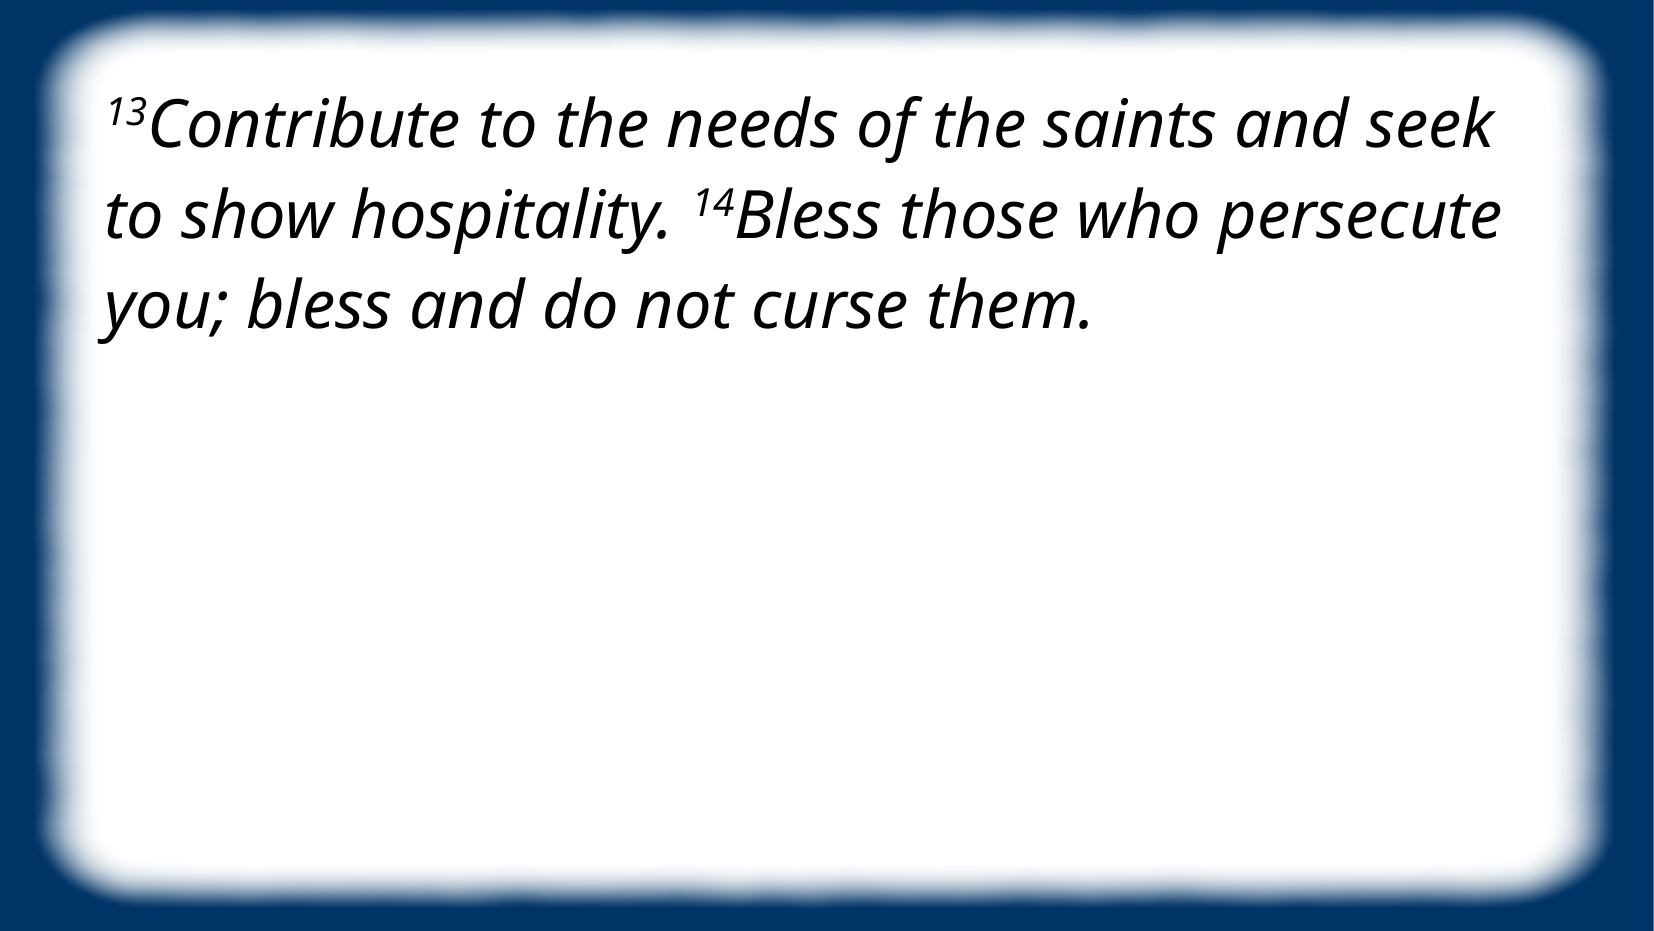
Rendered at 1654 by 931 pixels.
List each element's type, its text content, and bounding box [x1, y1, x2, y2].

text_box 13Contribute to the needs of the saints and seek to show hospitality. 14Bless those who persecute you; bless and do not curse them. [90, 68, 1561, 541]
picture [0, 0, 1654, 931]
